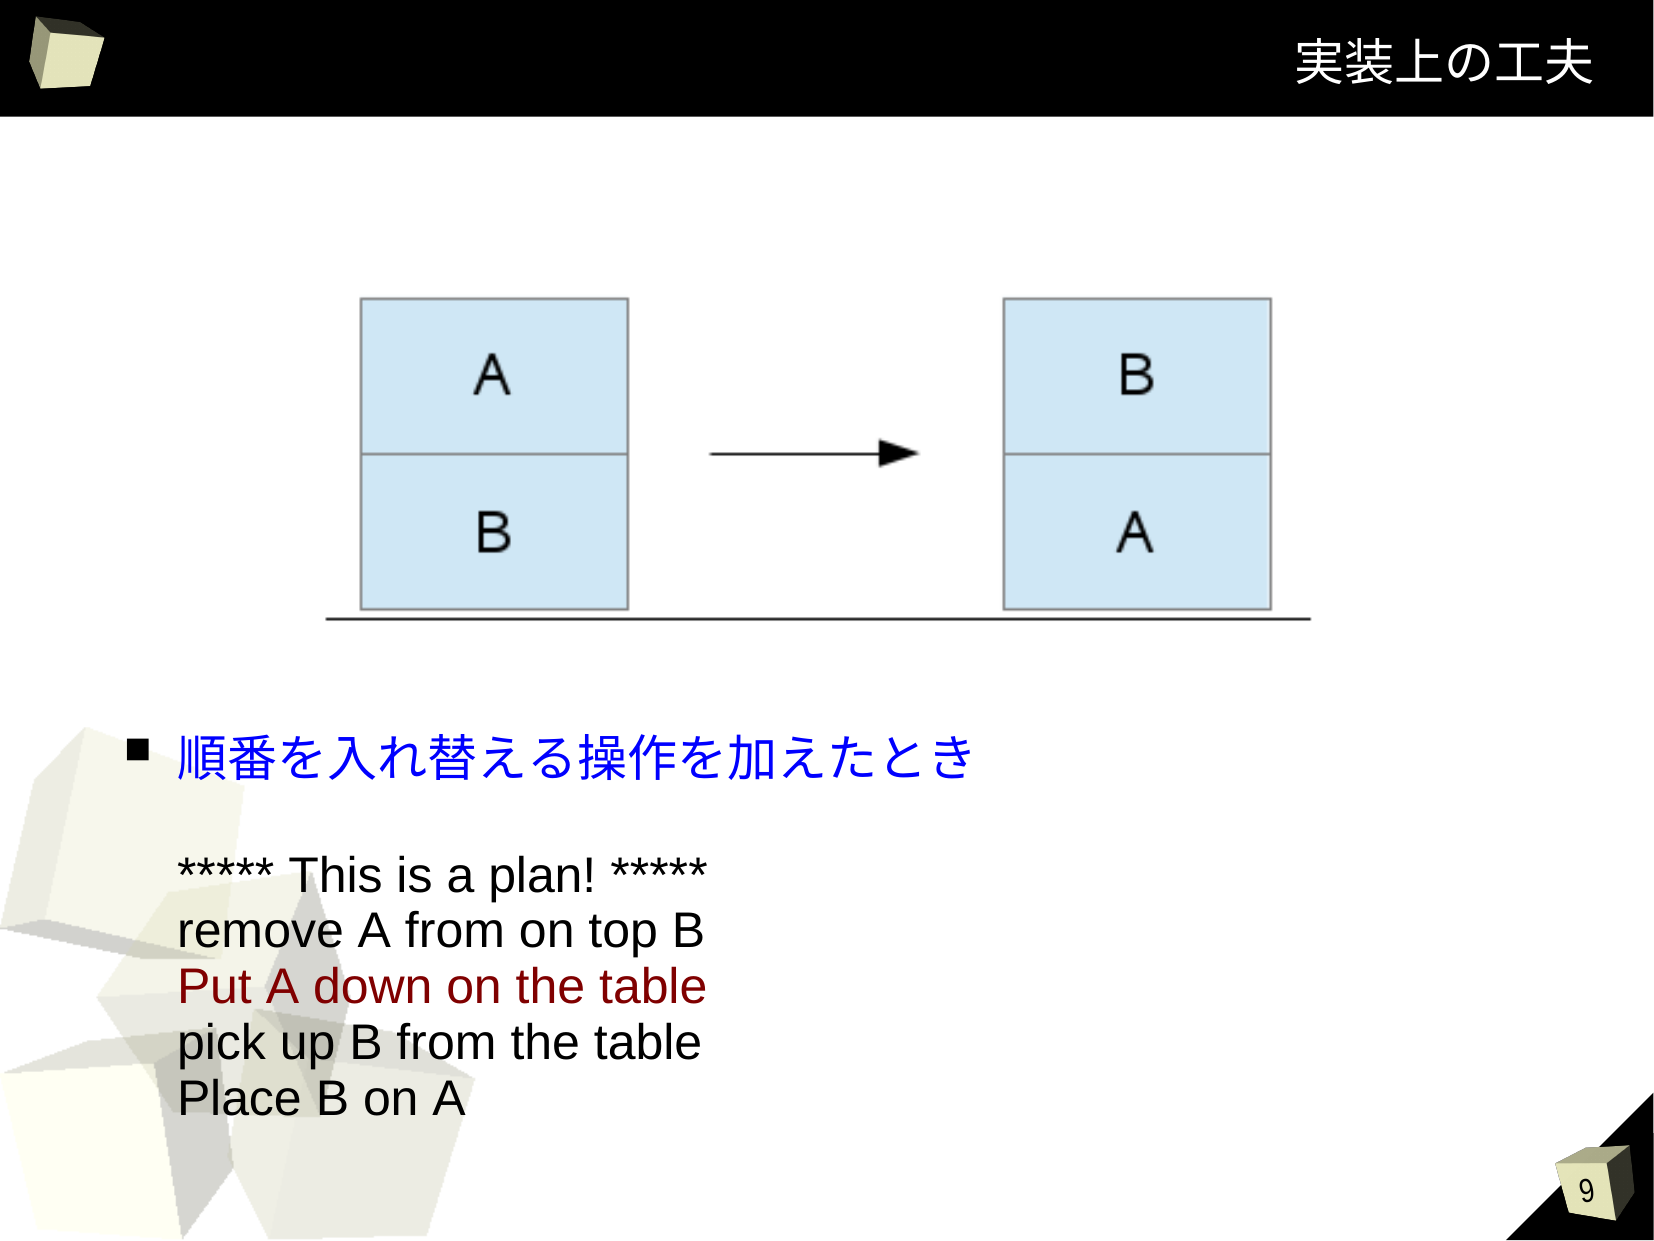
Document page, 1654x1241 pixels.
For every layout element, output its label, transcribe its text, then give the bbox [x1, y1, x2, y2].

list 順番を入れ替える操作を加えたとき ***** This is a plan! ***** remove A from on top B Put A down on the table pick up B from the table Place B on A [106, 718, 1571, 1214]
picture [295, 177, 1360, 672]
title 実装上の工夫 [118, 0, 1595, 119]
picture [0, 726, 477, 1241]
